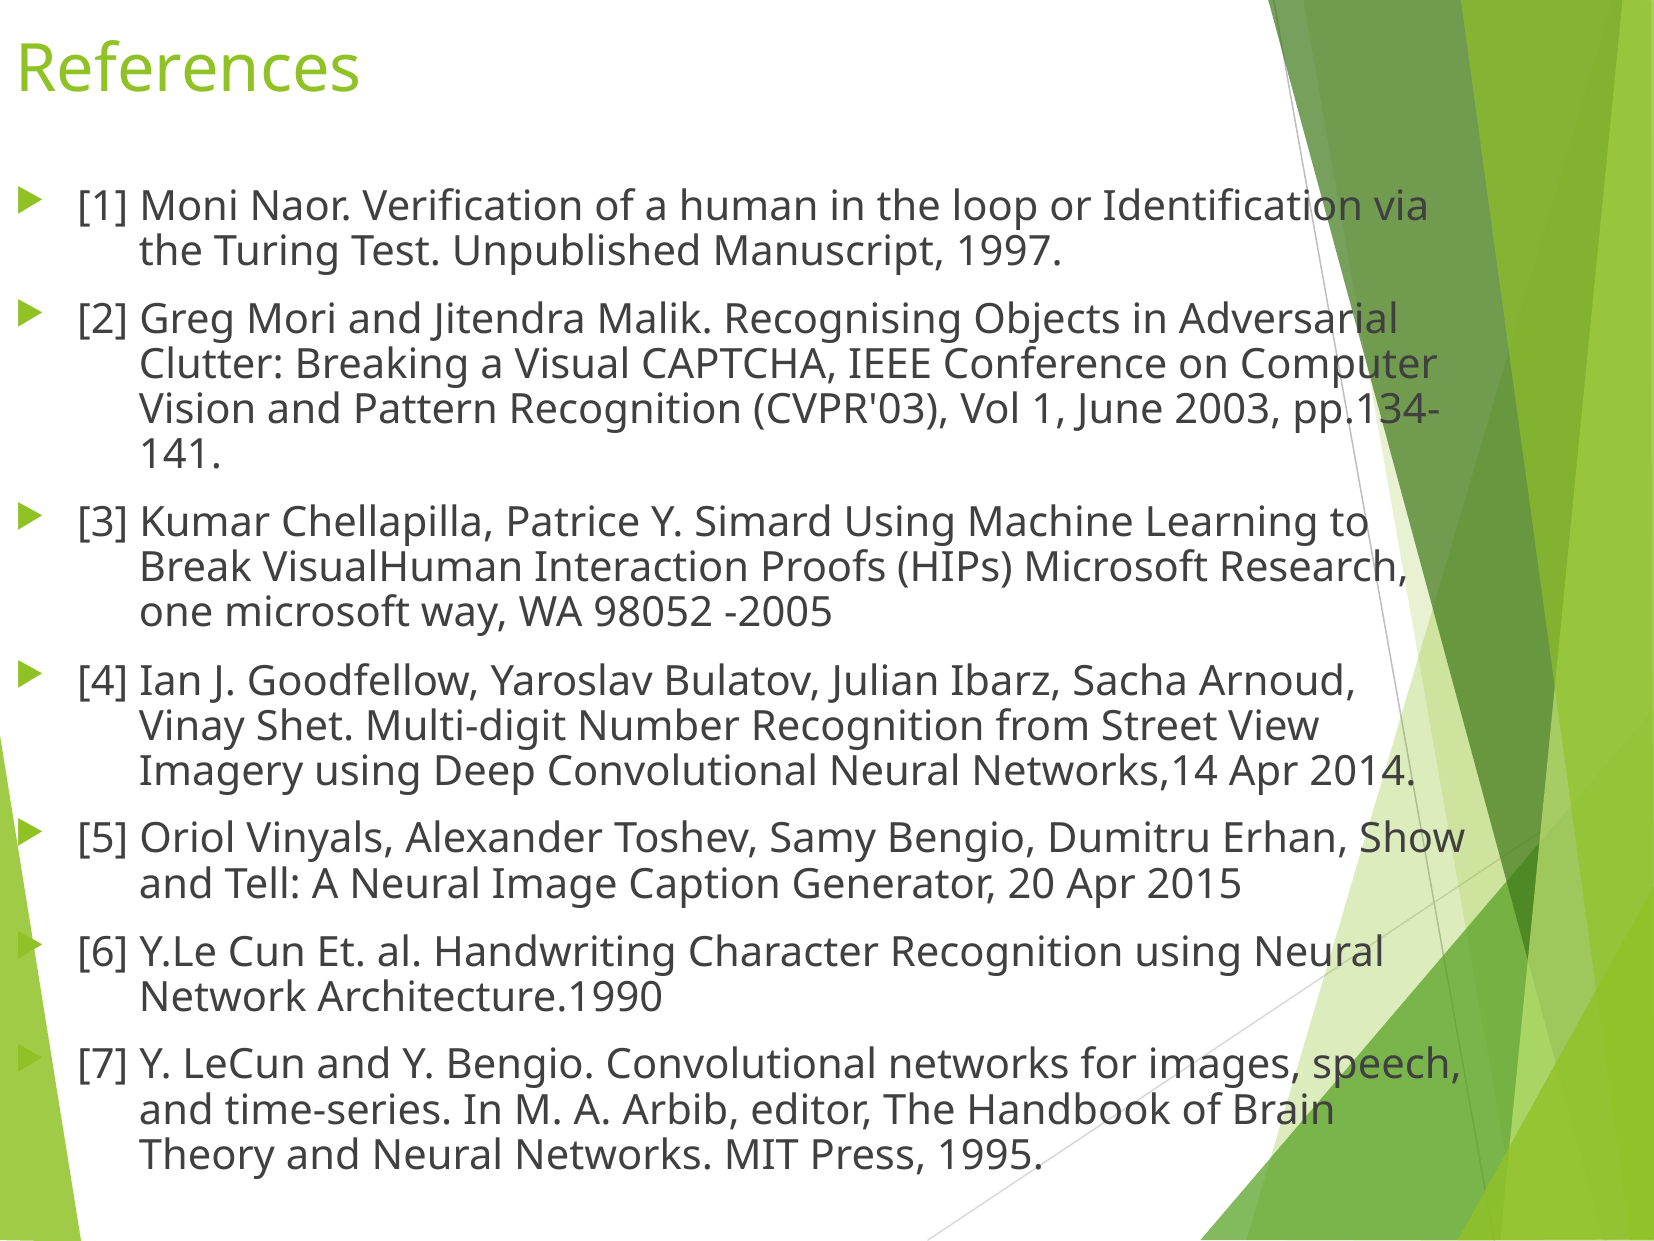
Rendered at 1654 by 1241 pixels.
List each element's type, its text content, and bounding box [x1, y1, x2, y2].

list [1] Moni Naor. Verification of a human in the loop or Identification via the Turing Test. Unpublished Manuscript, 1997. [2] Greg Mori and Jitendra Malik. Recognising Objects in Adversarial Clutter: Breaking a Visual CAPTCHA, IEEE Conference on Computer Vision and Pattern Recognition (CVPR'03), Vol 1, June 2003, pp.134-141. [3] Kumar Chellapilla, Patrice Y. Simard Using Machine Learning to Break VisualHuman Interaction Proofs (HIPs) Microsoft Research, one microsoft way, WA 98052 -2005 [4] Ian J. Goodfellow, Yaroslav Bulatov, Julian Ibarz, Sacha Arnoud, Vinay Shet. Multi-digit Number Recognition from Street View Imagery using Deep Convolutional Neural Networks,14 Apr 2014. [5] Oriol Vinyals, Alexander Toshev, Samy Bengio, Dumitru Erhan, Show and Tell: A Neural Image Caption Generator, 20 Apr 2015 [6] Y.Le Cun Et. al. Handwriting Character Recognition using Neural Network Architecture.1990 [7] Y. LeCun and Y. Bengio. Convolutional networks for images, speech, and time-series. In M. A. Arbib, editor, The Handbook of Brain Theory and Neural Networks. MIT Press, 1995. [0, 177, 1489, 1196]
title References [0, 17, 1489, 177]
